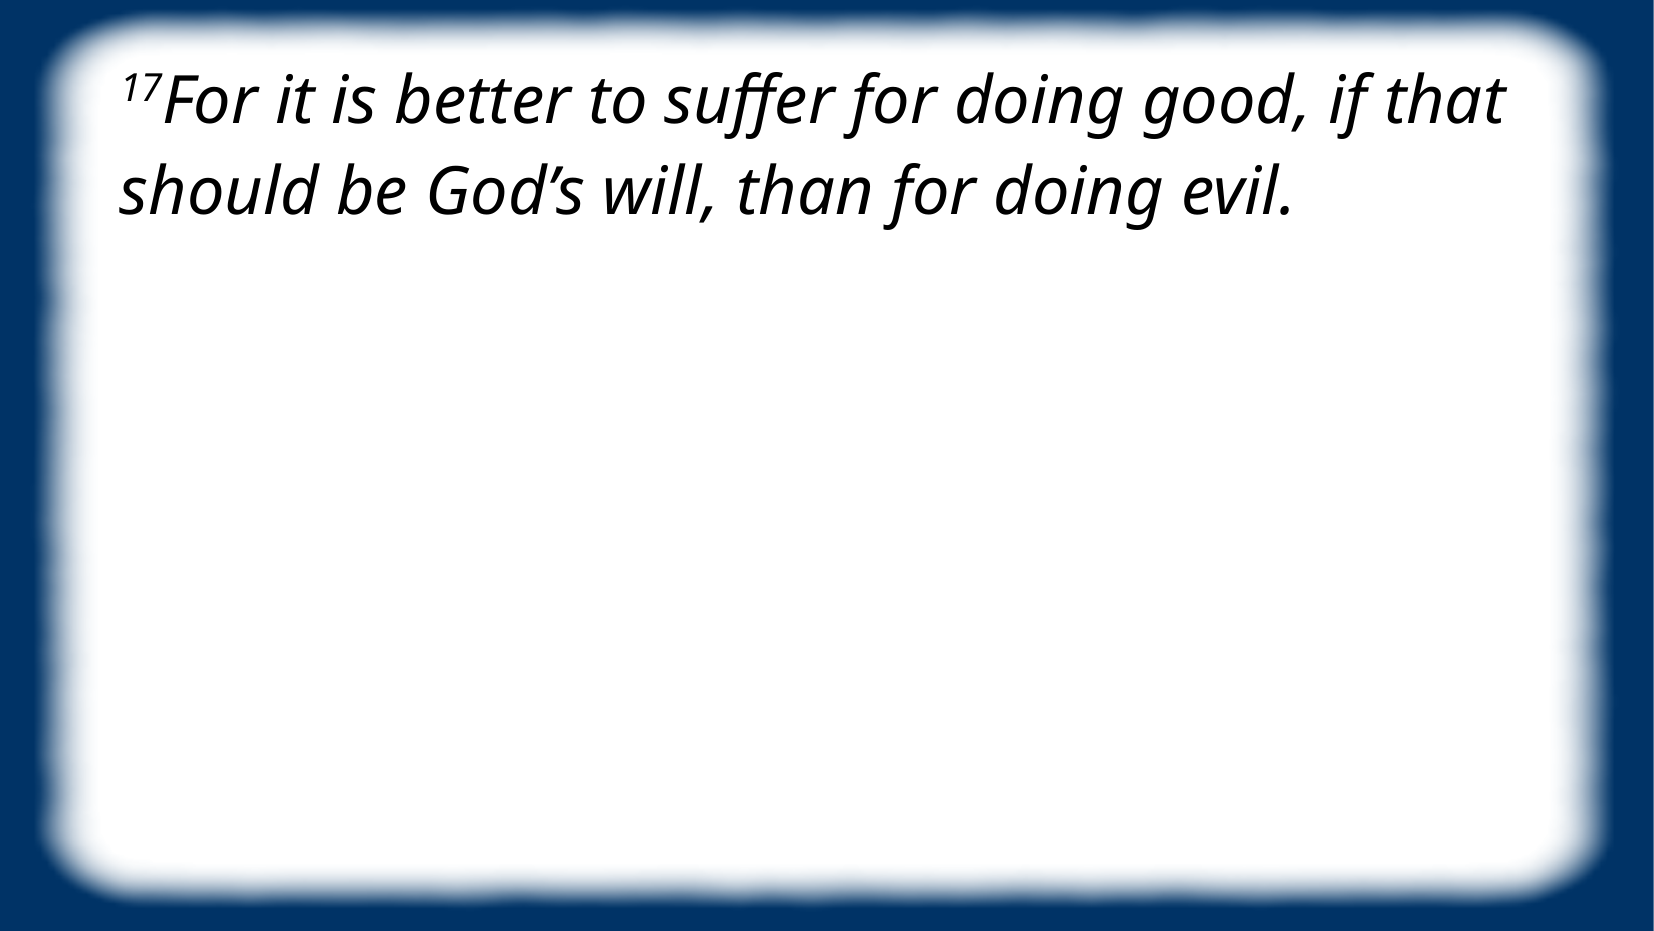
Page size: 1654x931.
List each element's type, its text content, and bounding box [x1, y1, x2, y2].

text_box 17For it is better to suffer for doing good, if that should be God’s will, than for doing evil. [105, 45, 1546, 238]
picture [0, 0, 1654, 931]
